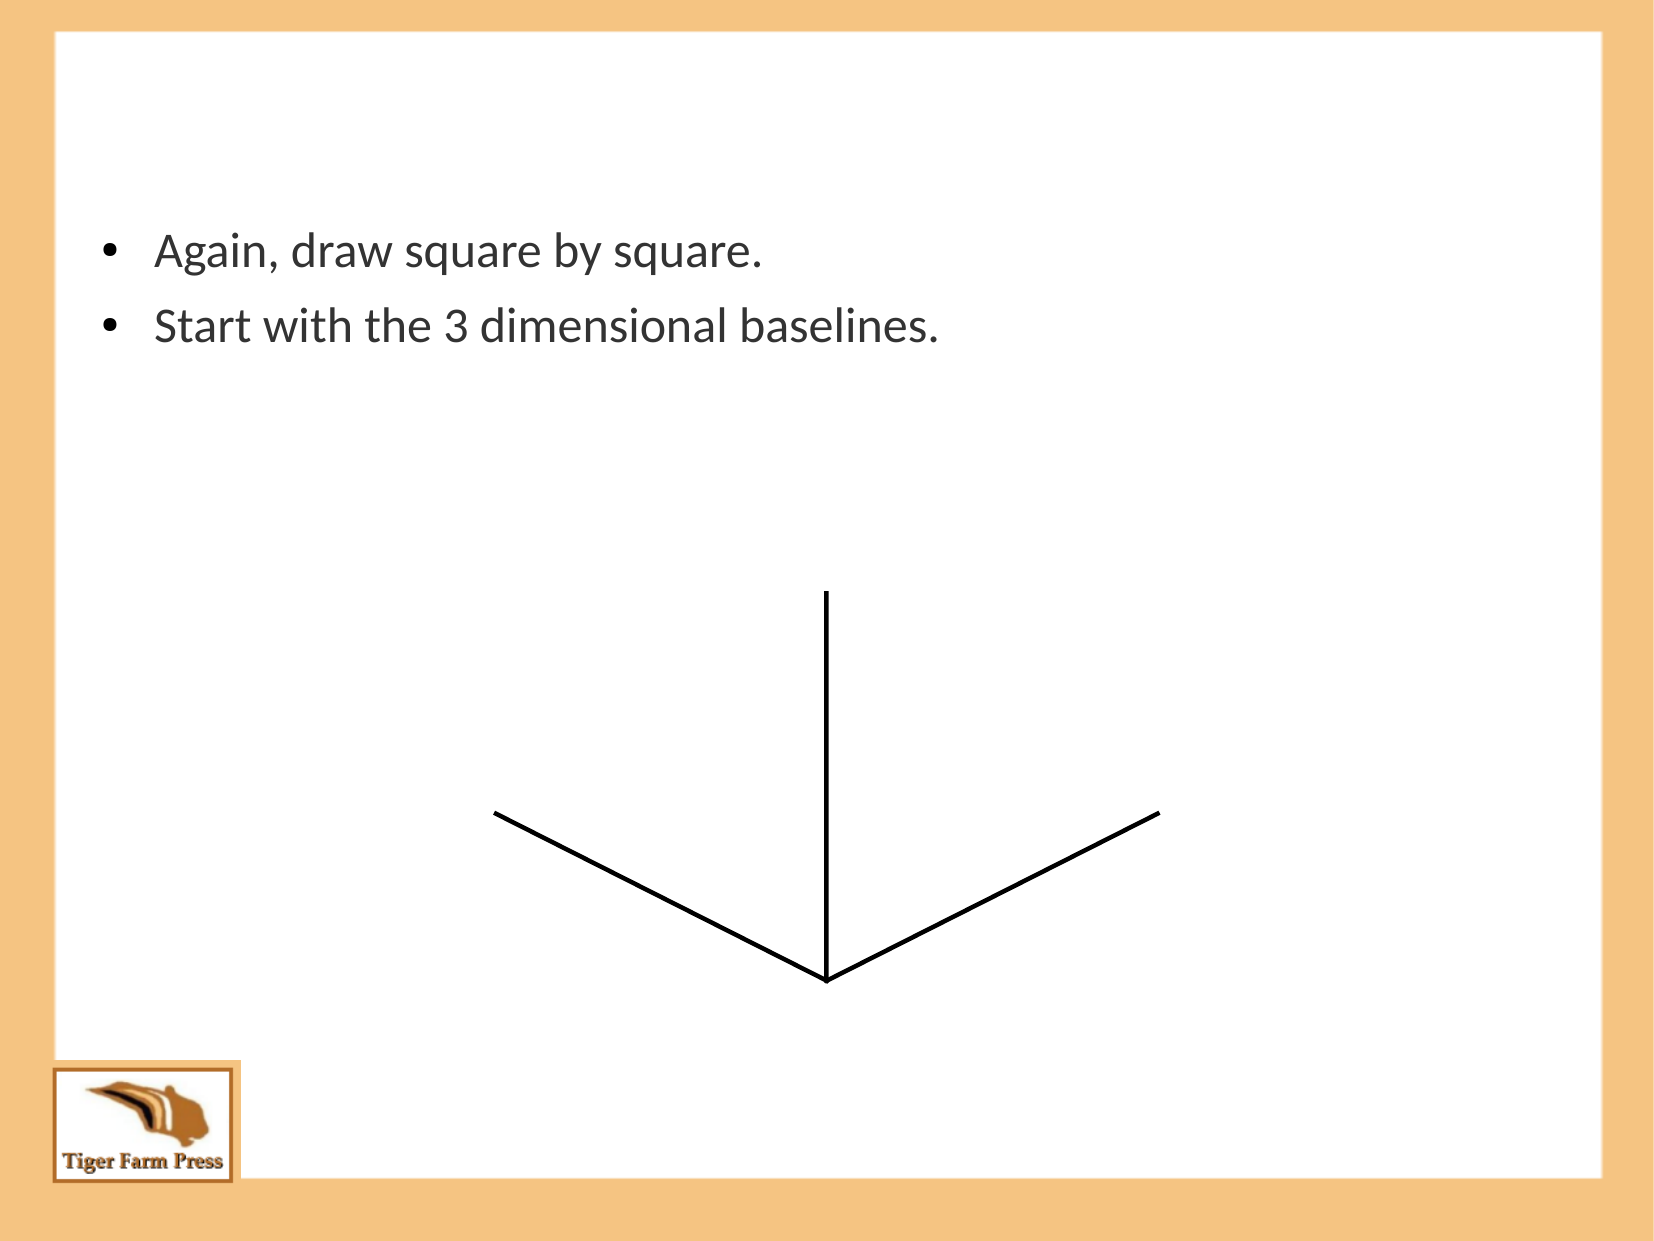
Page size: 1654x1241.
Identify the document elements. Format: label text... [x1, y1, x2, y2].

list Again, draw square by square. Start with the 3 dimensional baselines. [83, 231, 1572, 1051]
picture [0, 0, 1654, 1241]
